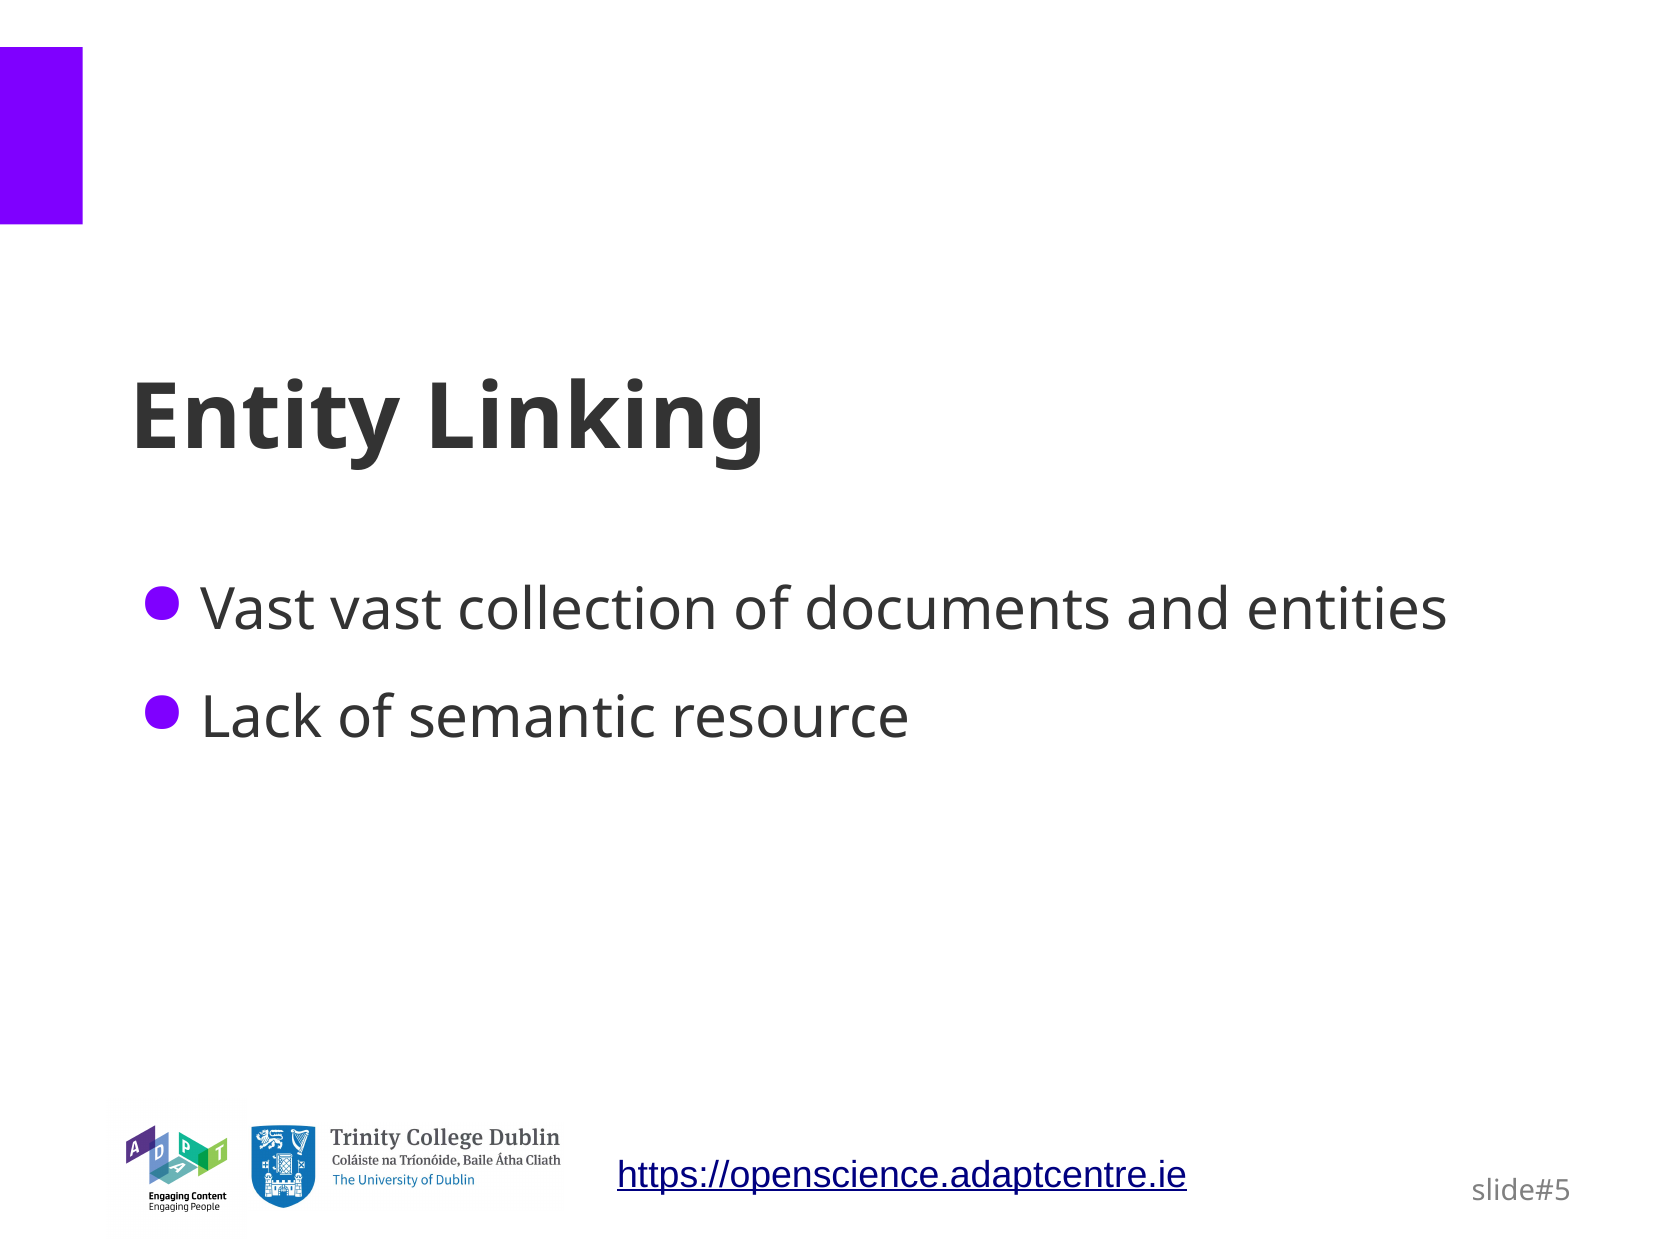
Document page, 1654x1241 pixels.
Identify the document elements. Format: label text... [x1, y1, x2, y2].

title Entity Linking [129, 295, 1536, 532]
picture [248, 1122, 564, 1211]
picture [106, 1098, 247, 1239]
list Vast vast collection of documents and entities Lack of semantic resource [129, 566, 1536, 729]
